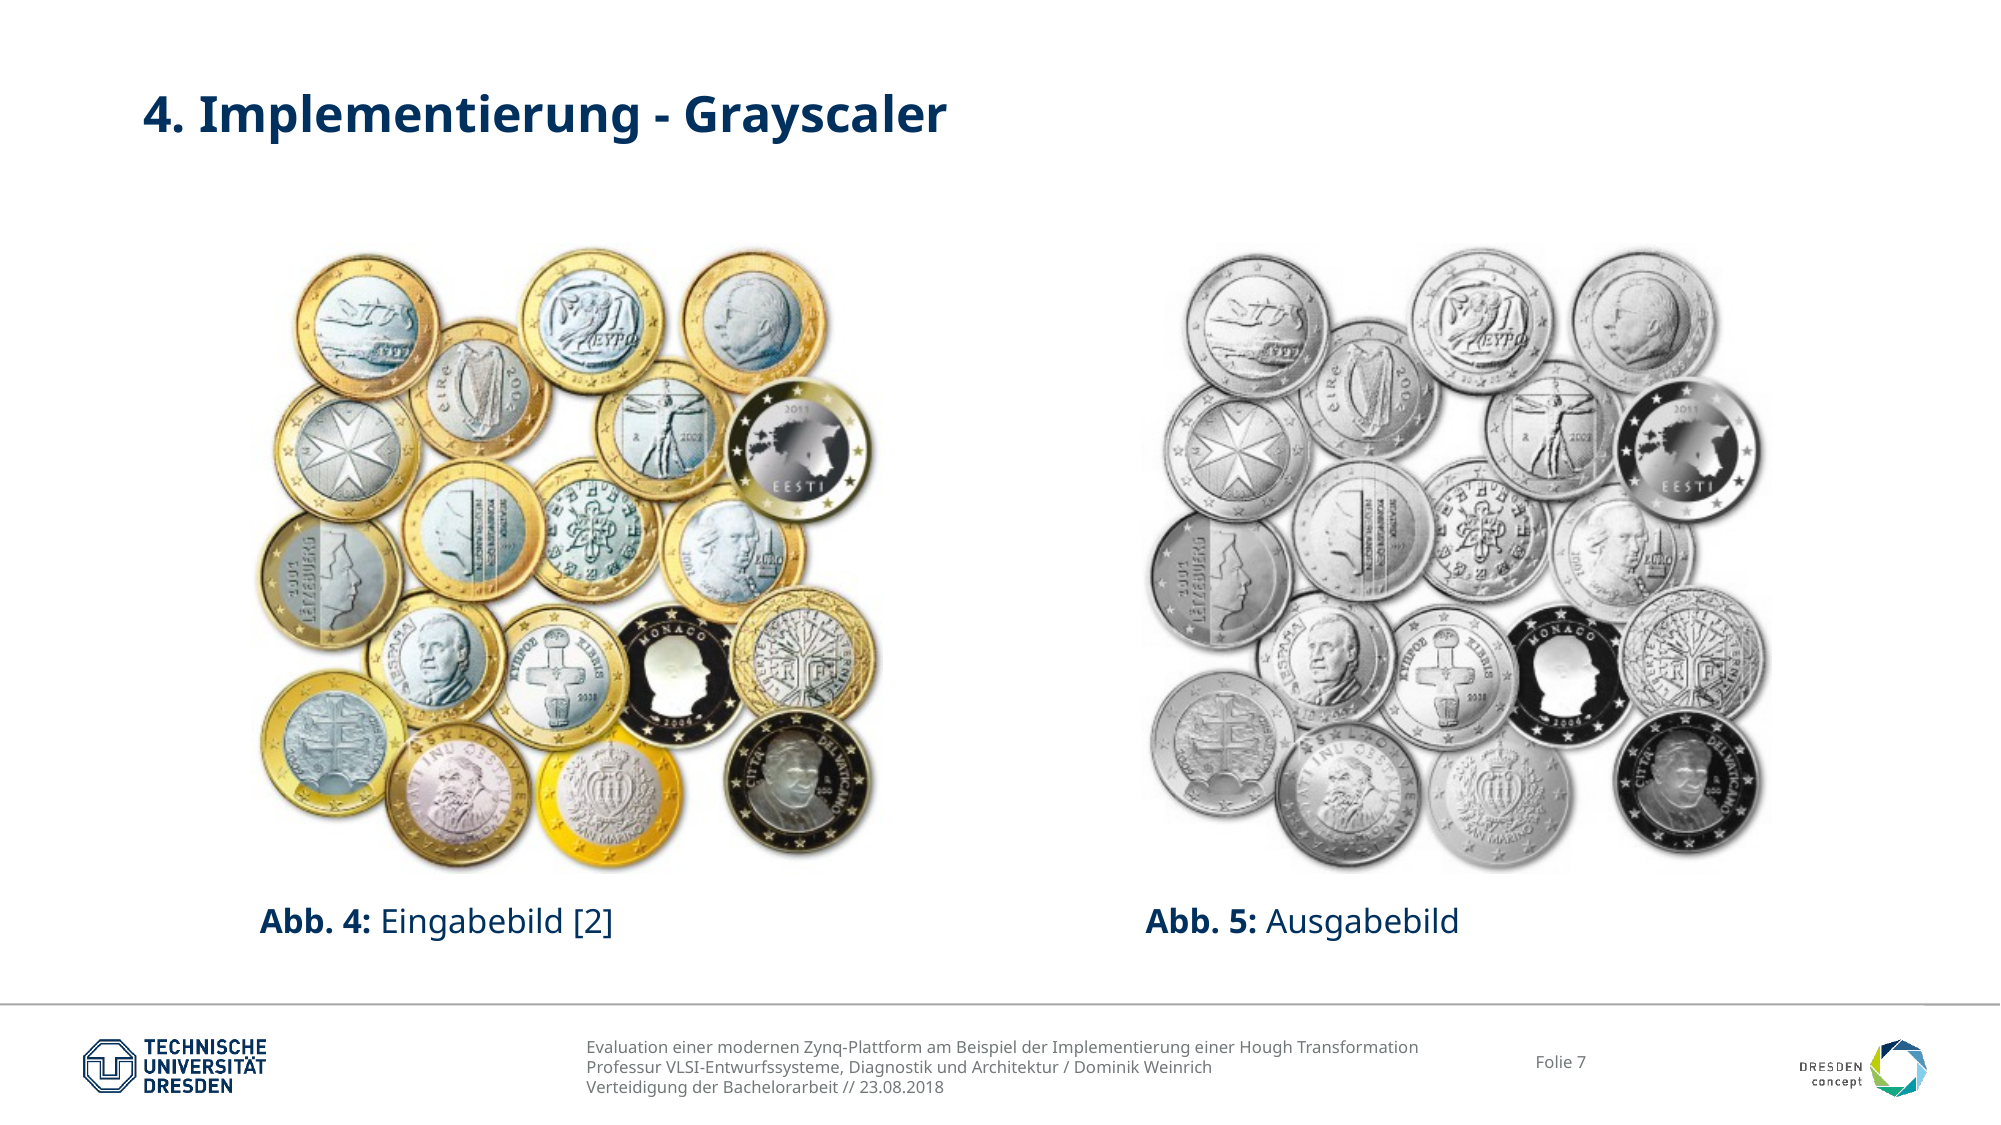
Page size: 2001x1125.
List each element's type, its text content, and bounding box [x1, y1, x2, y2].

list Abb. 4: Eingabebild [2] [259, 897, 991, 956]
picture [83, 1039, 266, 1093]
title 4. Implementierung - Grayscaler [143, 56, 1880, 169]
list Abb. 5: Ausgabebild [1145, 897, 1880, 956]
picture [251, 243, 883, 874]
picture [1141, 243, 1772, 874]
picture [1800, 1039, 1927, 1097]
